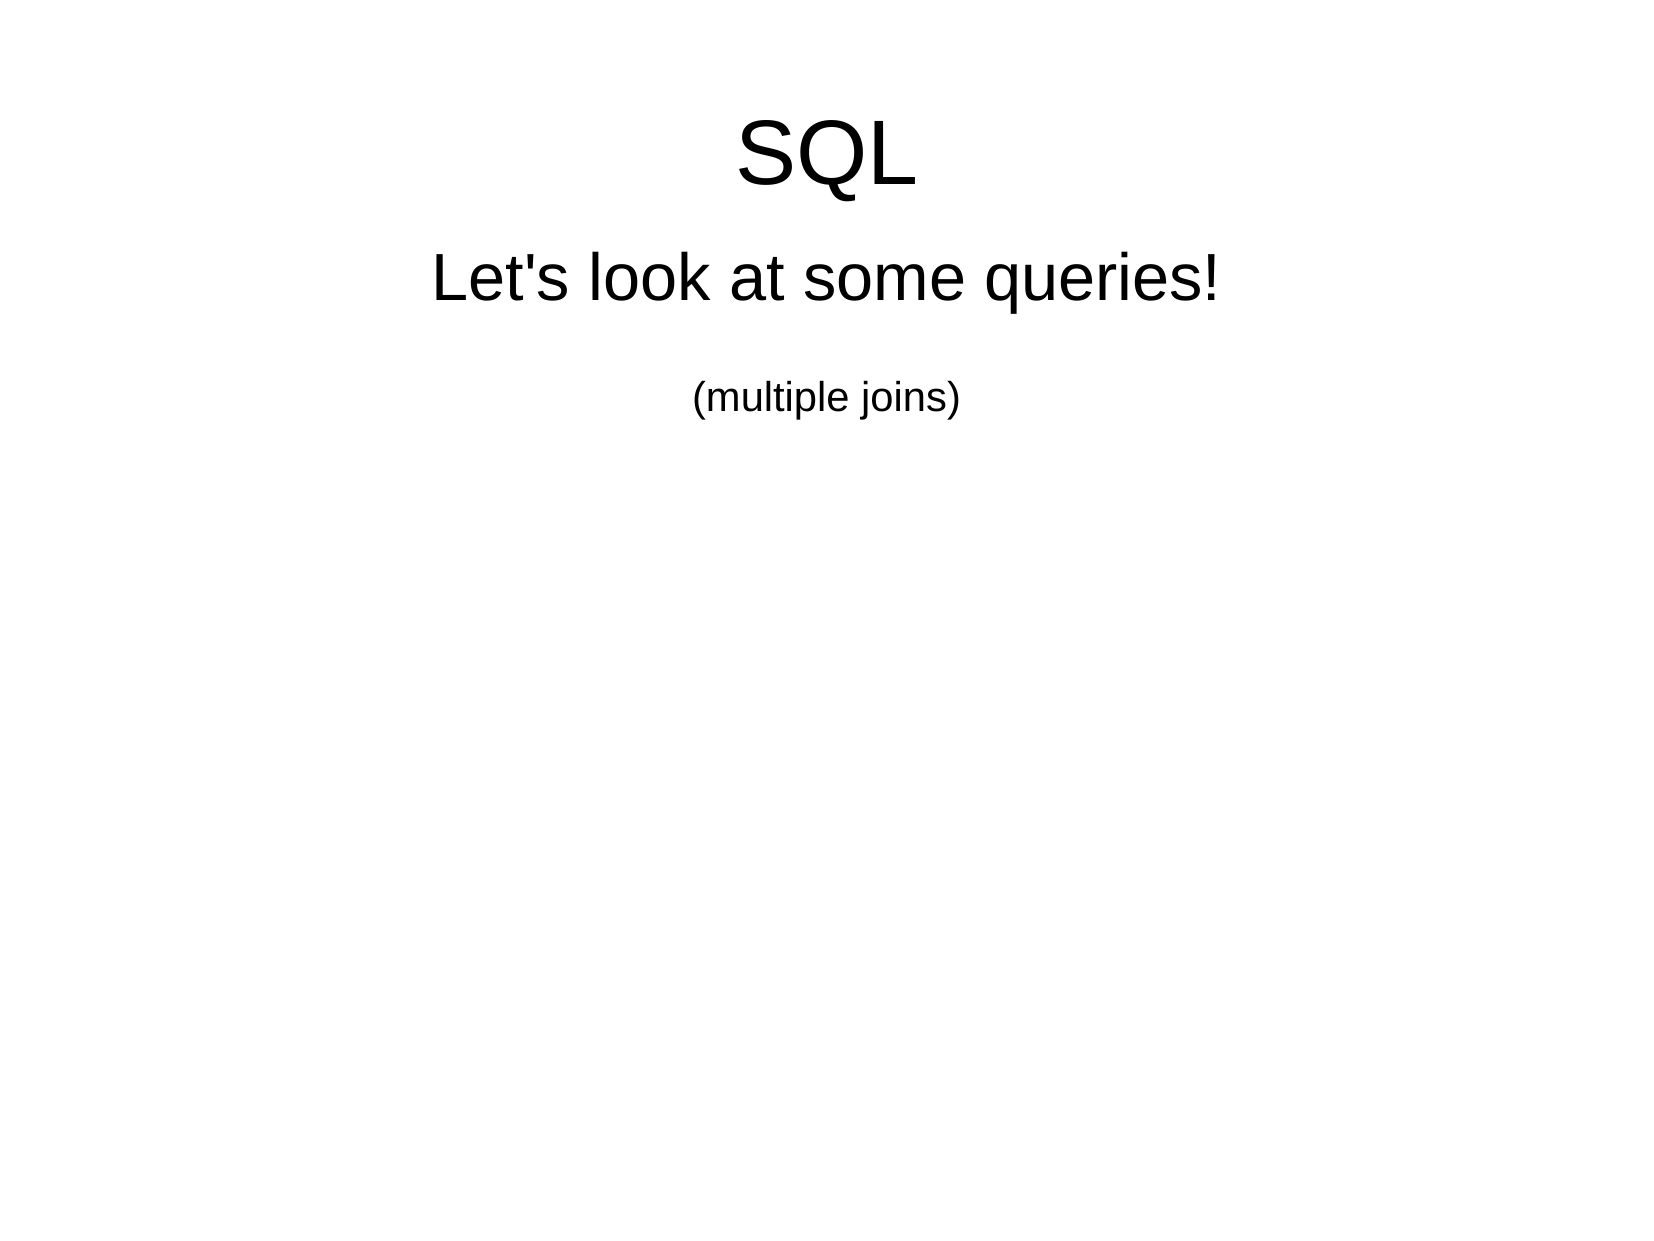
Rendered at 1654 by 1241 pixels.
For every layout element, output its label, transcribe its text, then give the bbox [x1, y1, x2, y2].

subtitle Let's look at some queries! [82, 200, 1571, 355]
text_box (multiple joins) [59, 366, 1595, 428]
title SQL [82, 49, 1571, 200]
